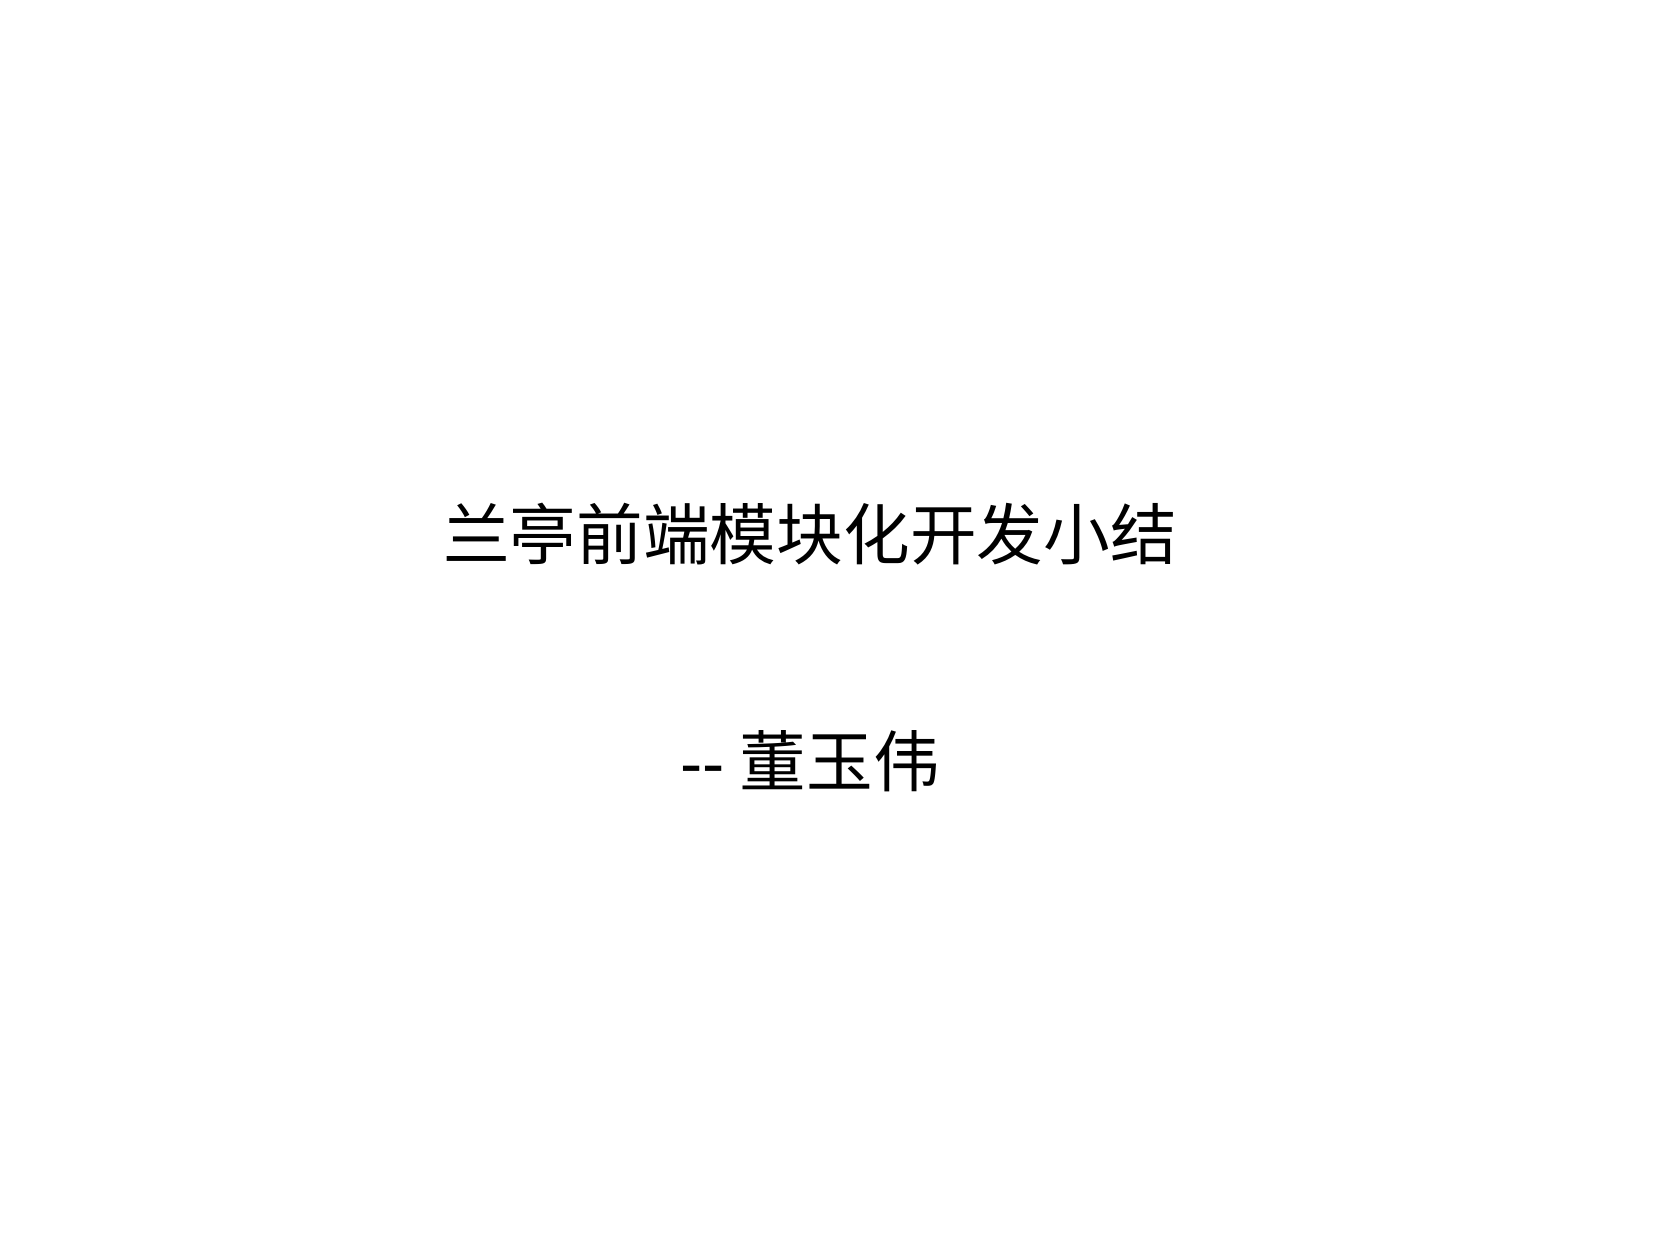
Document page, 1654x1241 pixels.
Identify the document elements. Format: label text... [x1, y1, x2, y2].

subtitle 兰亭前端模块化开发小结 --董玉伟 [82, 290, 1538, 1010]
